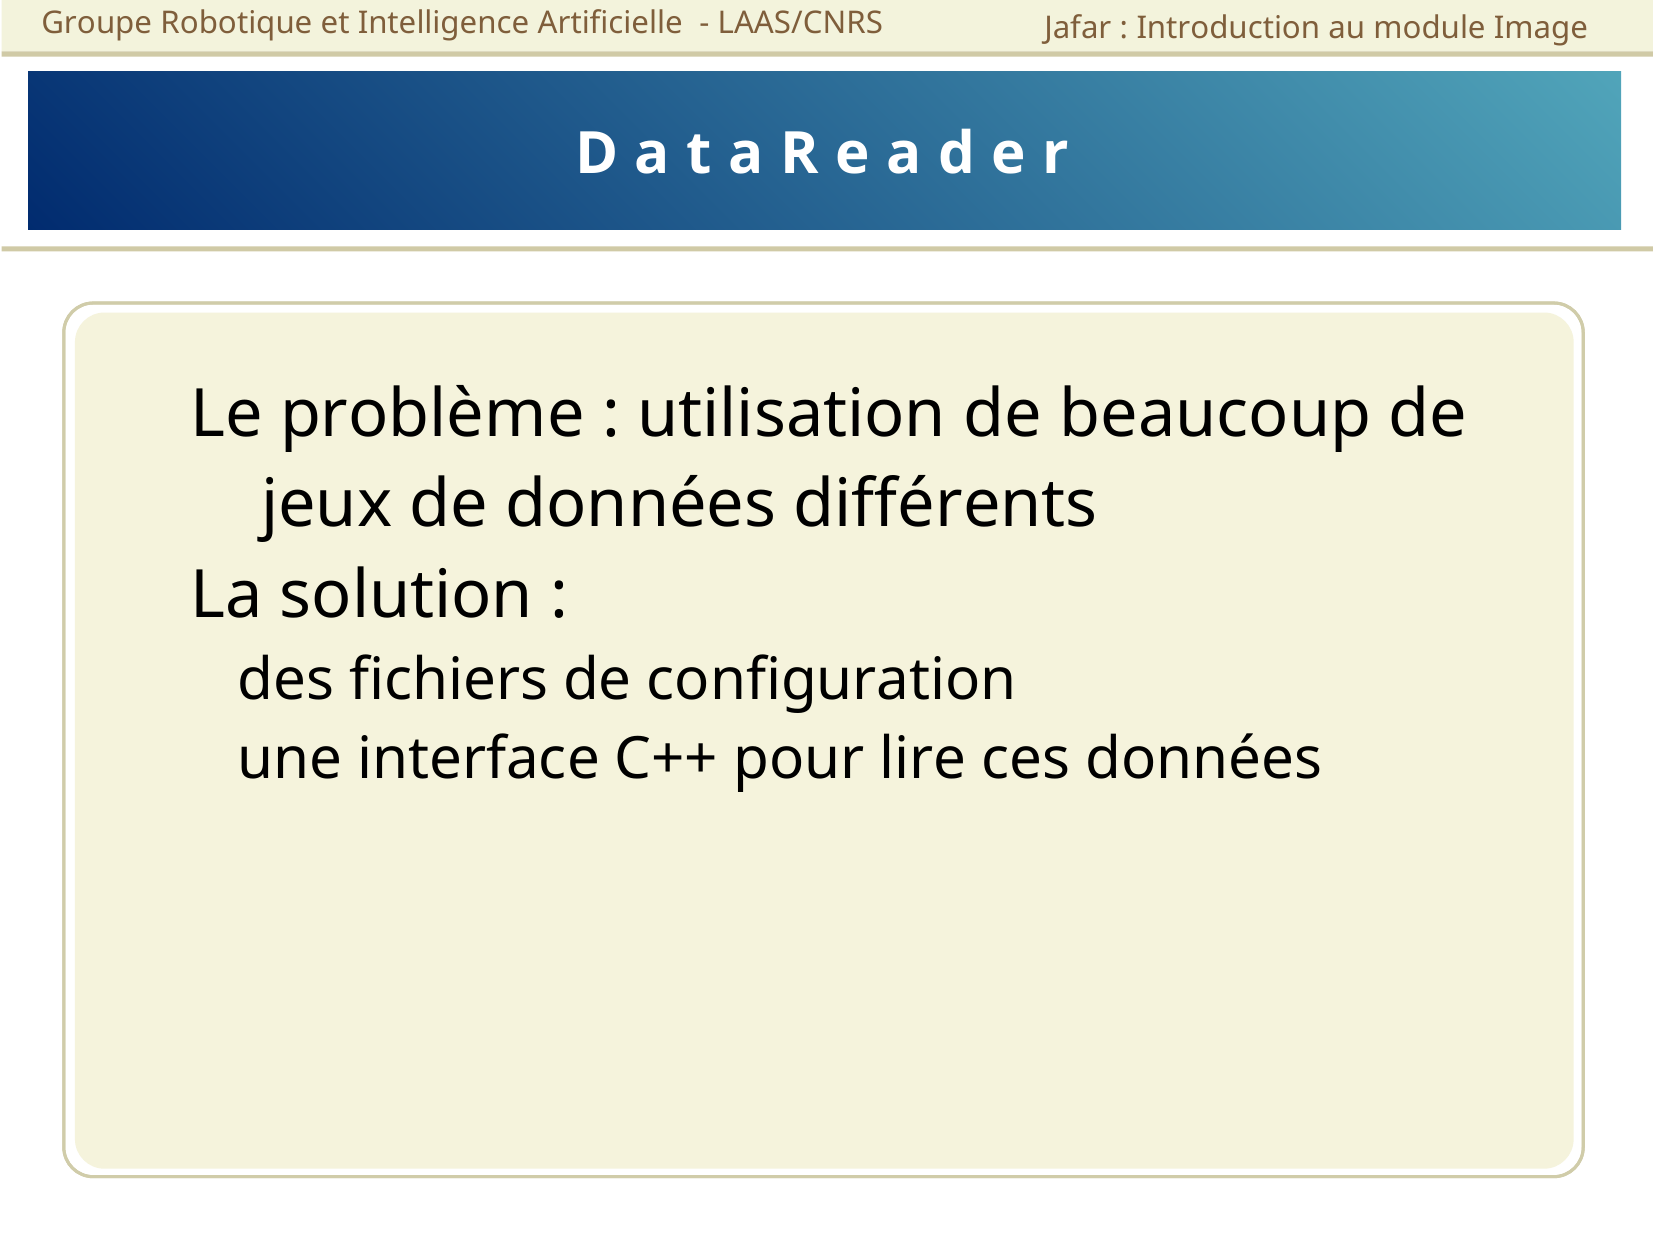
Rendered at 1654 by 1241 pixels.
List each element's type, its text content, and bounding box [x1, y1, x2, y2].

list Le problème : utilisation de beaucoup de jeux de données différents La solution : des fichiers de configuration une interface C++ pour lire ces données [178, 364, 1569, 1147]
title DataReader [57, 81, 1587, 221]
